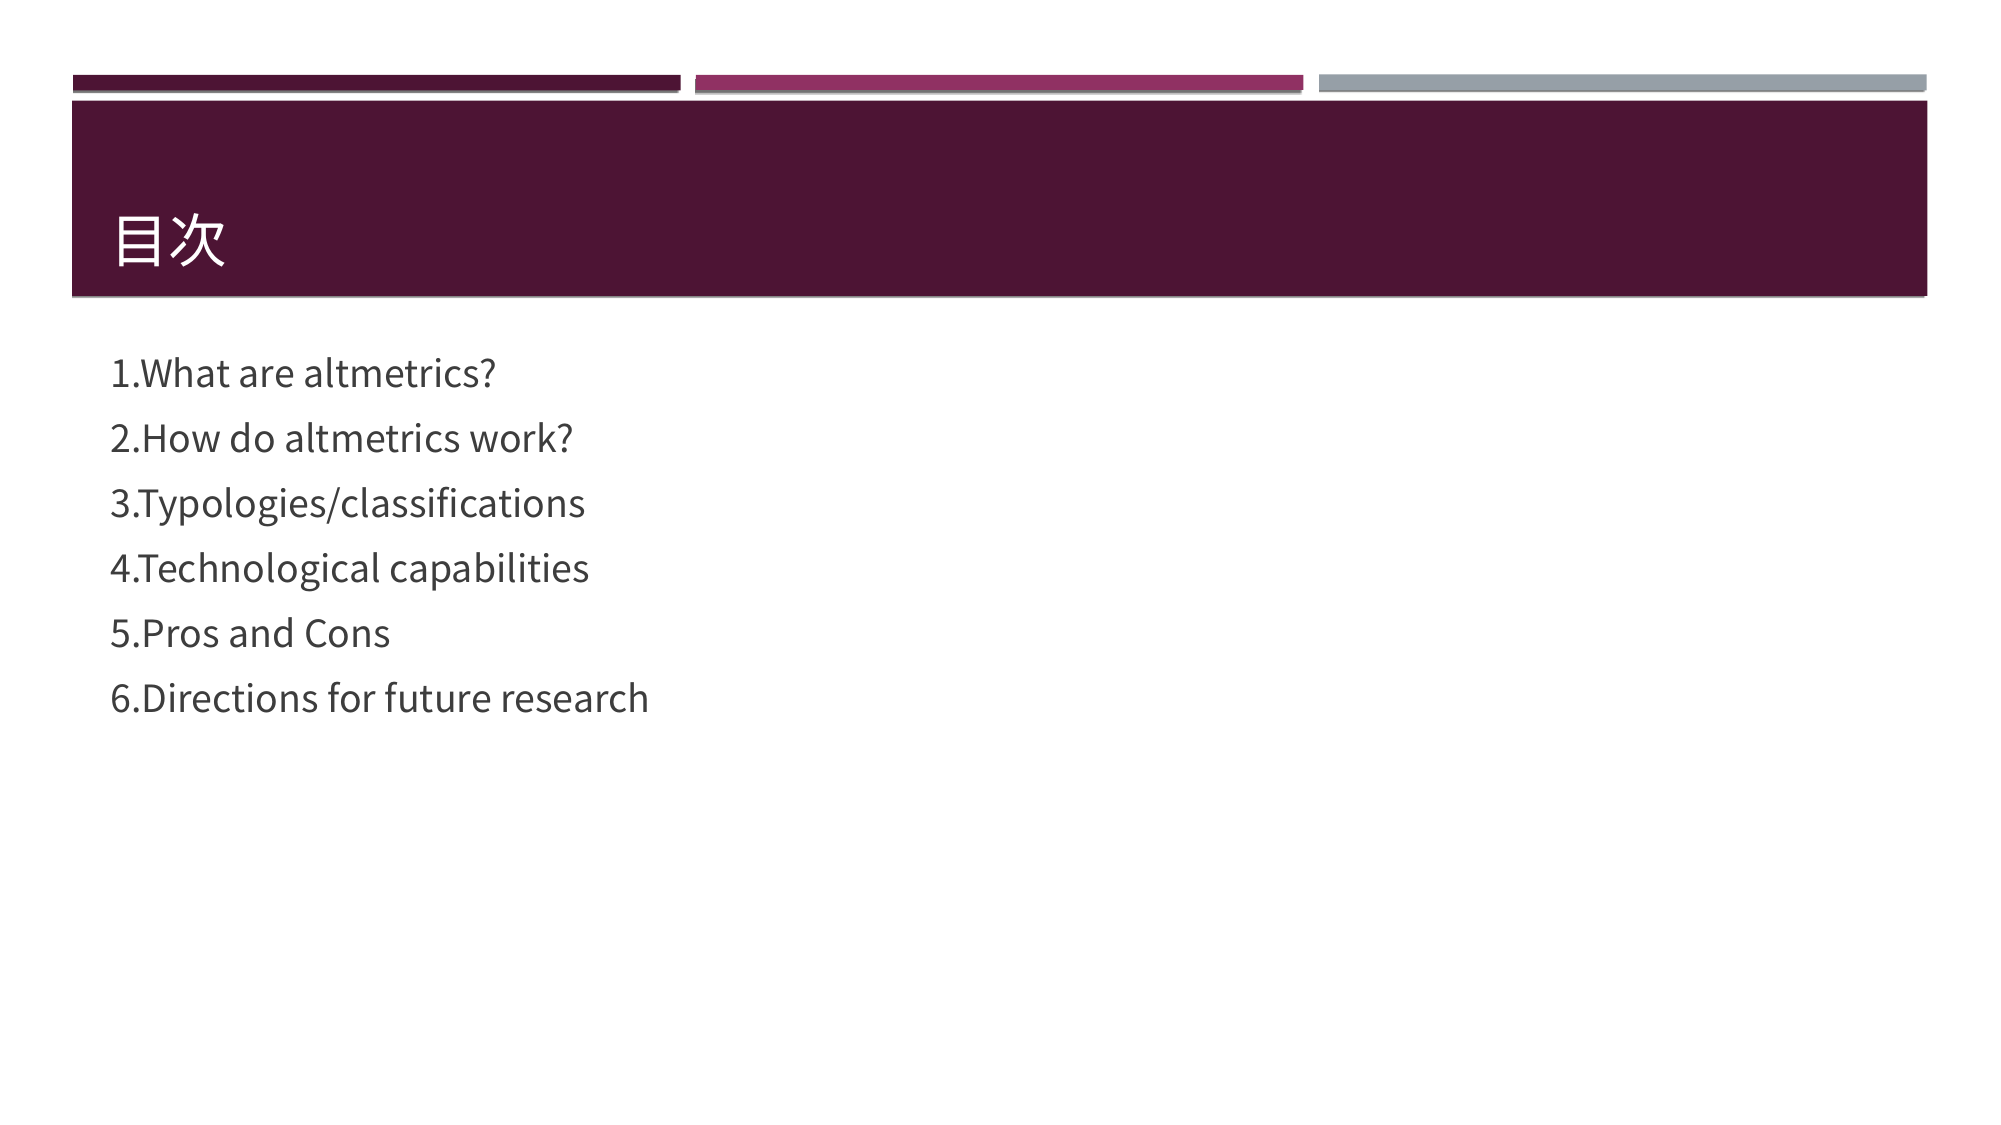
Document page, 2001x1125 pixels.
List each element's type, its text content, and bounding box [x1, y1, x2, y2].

list 1.What are altmetrics? 2.How do altmetrics work? 3.Typologies/classifications 4.Technological capabilities 5.Pros and Cons 6.Directions for future research [95, 318, 1000, 1078]
title 目次 [95, 115, 1905, 282]
